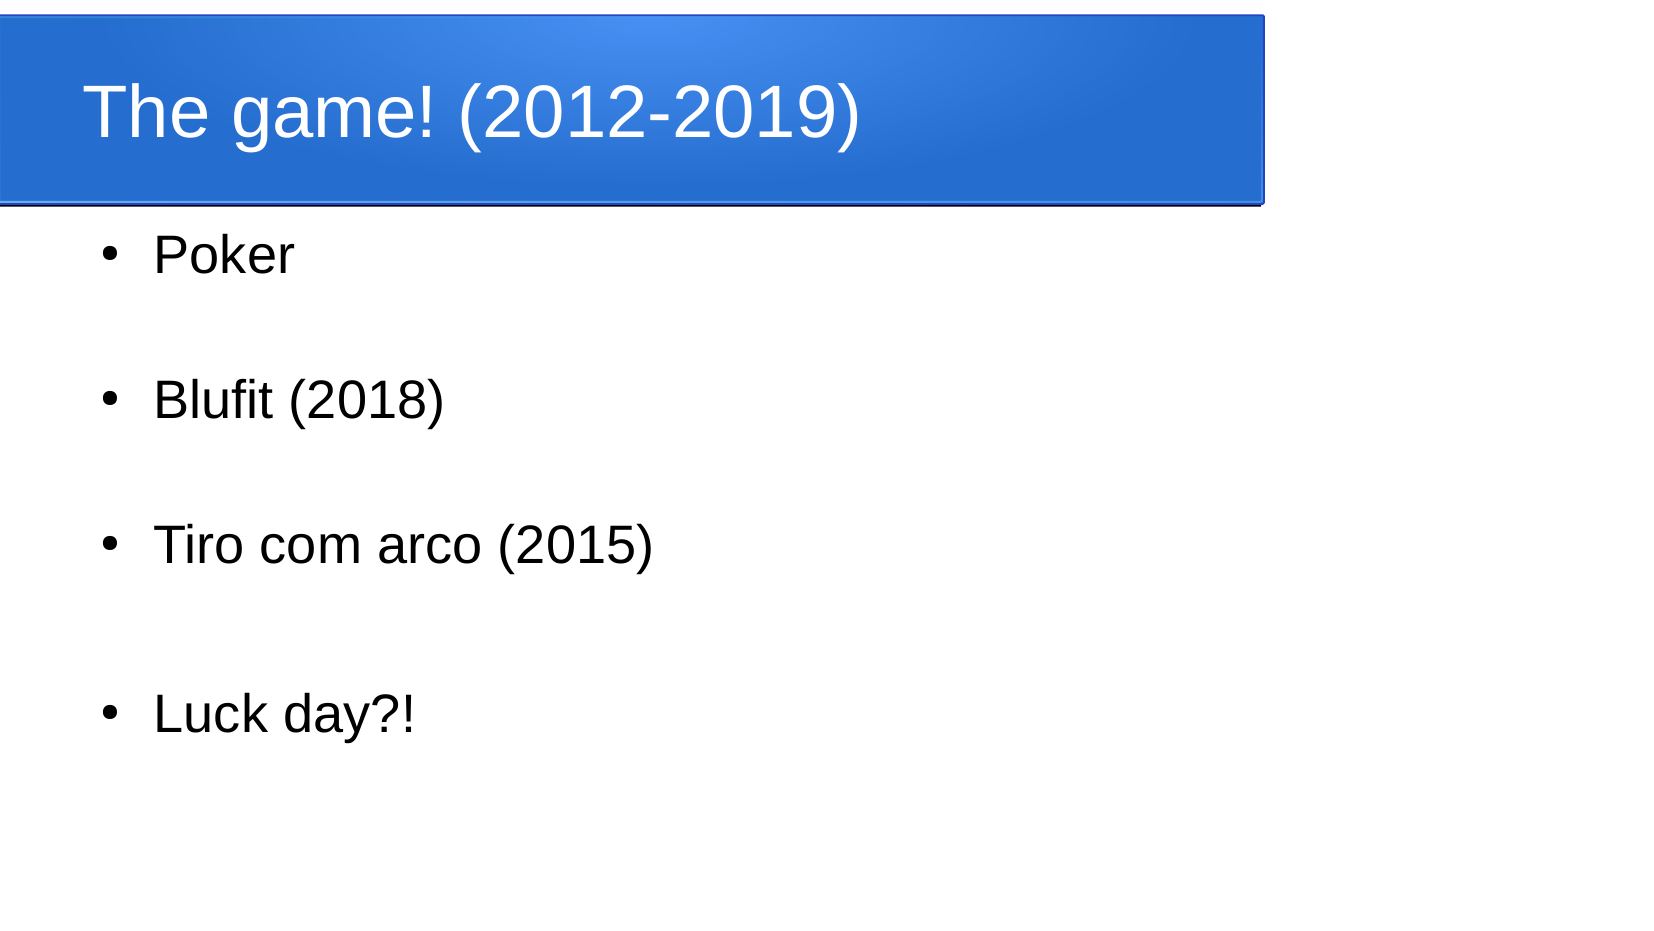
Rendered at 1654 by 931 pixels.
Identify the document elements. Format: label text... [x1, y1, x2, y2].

title The game! (2012-2019) [82, 35, 1235, 189]
list Poker Blufit (2018) Tiro com arco (2015) Luck day?! [82, 224, 1571, 764]
